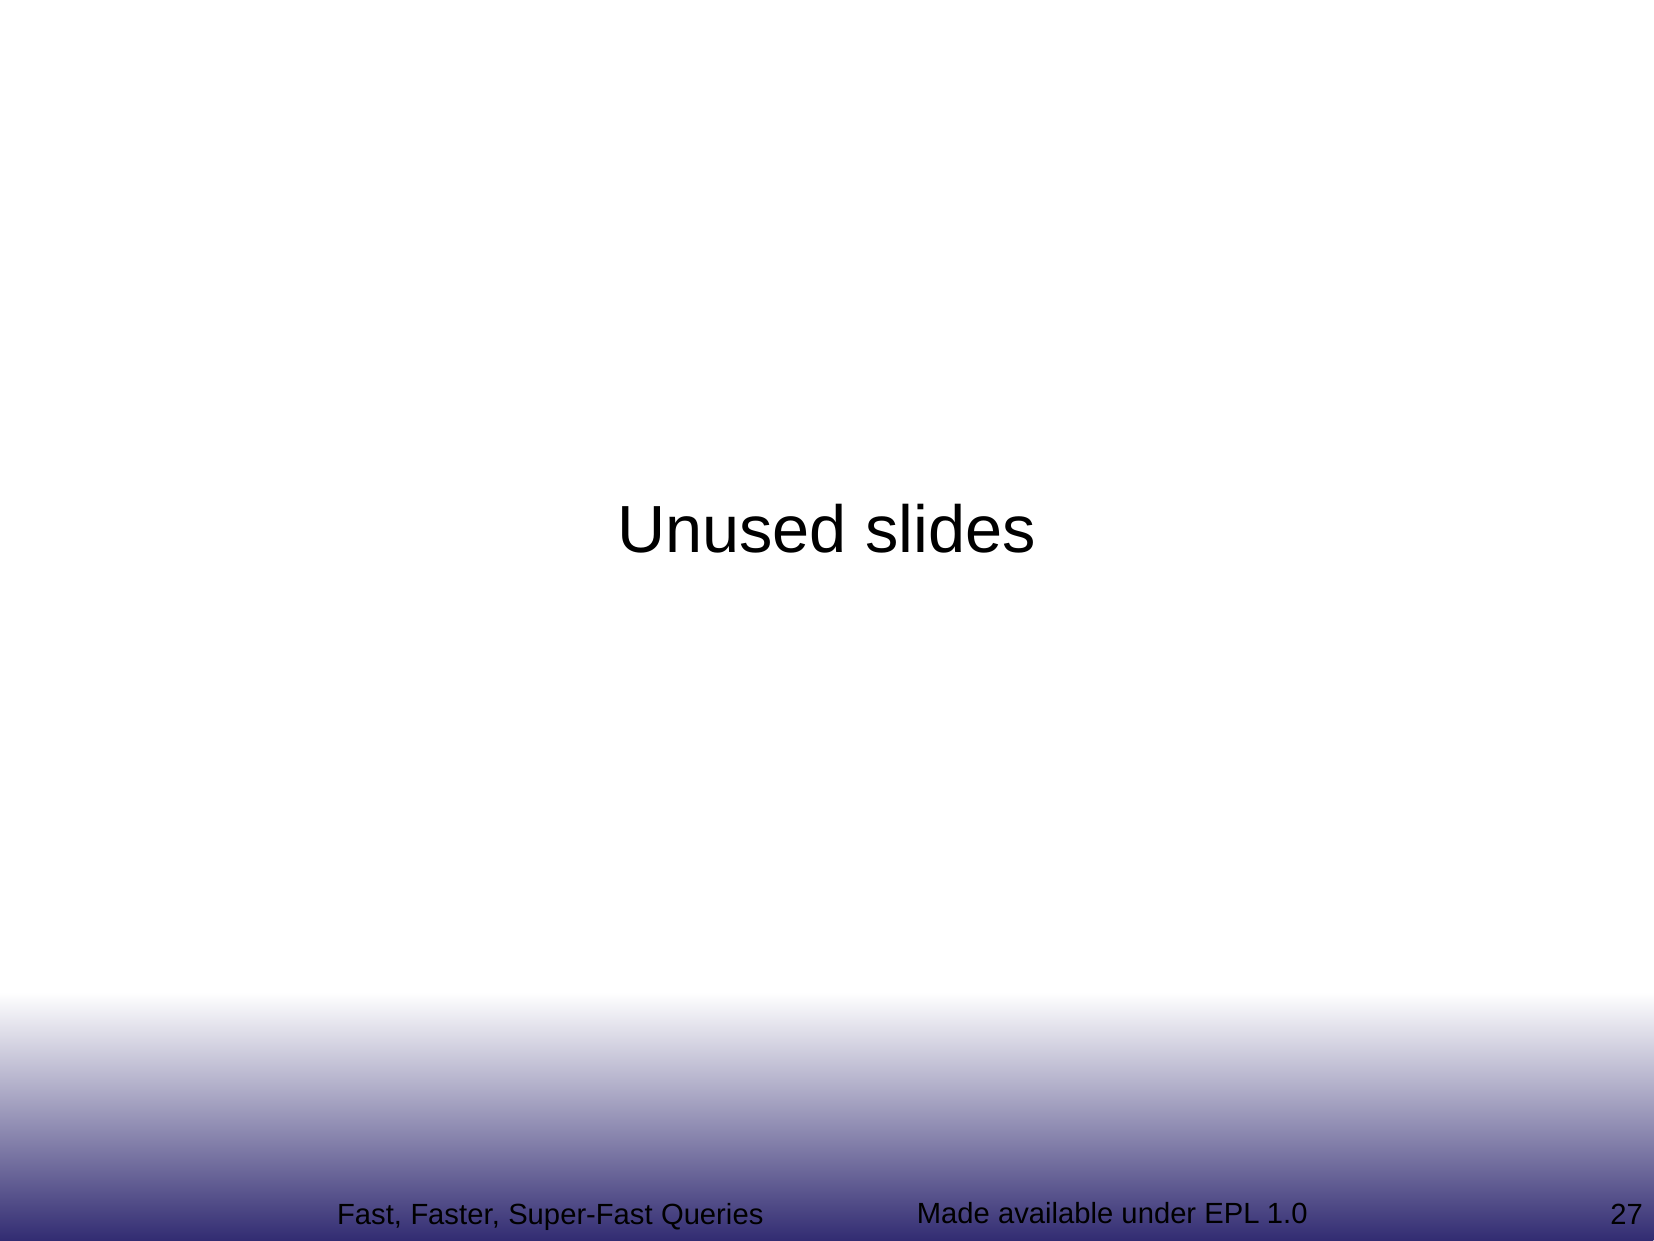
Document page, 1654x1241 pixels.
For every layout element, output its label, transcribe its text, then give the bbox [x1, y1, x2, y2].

subtitle Unused slides [82, 49, 1571, 1010]
